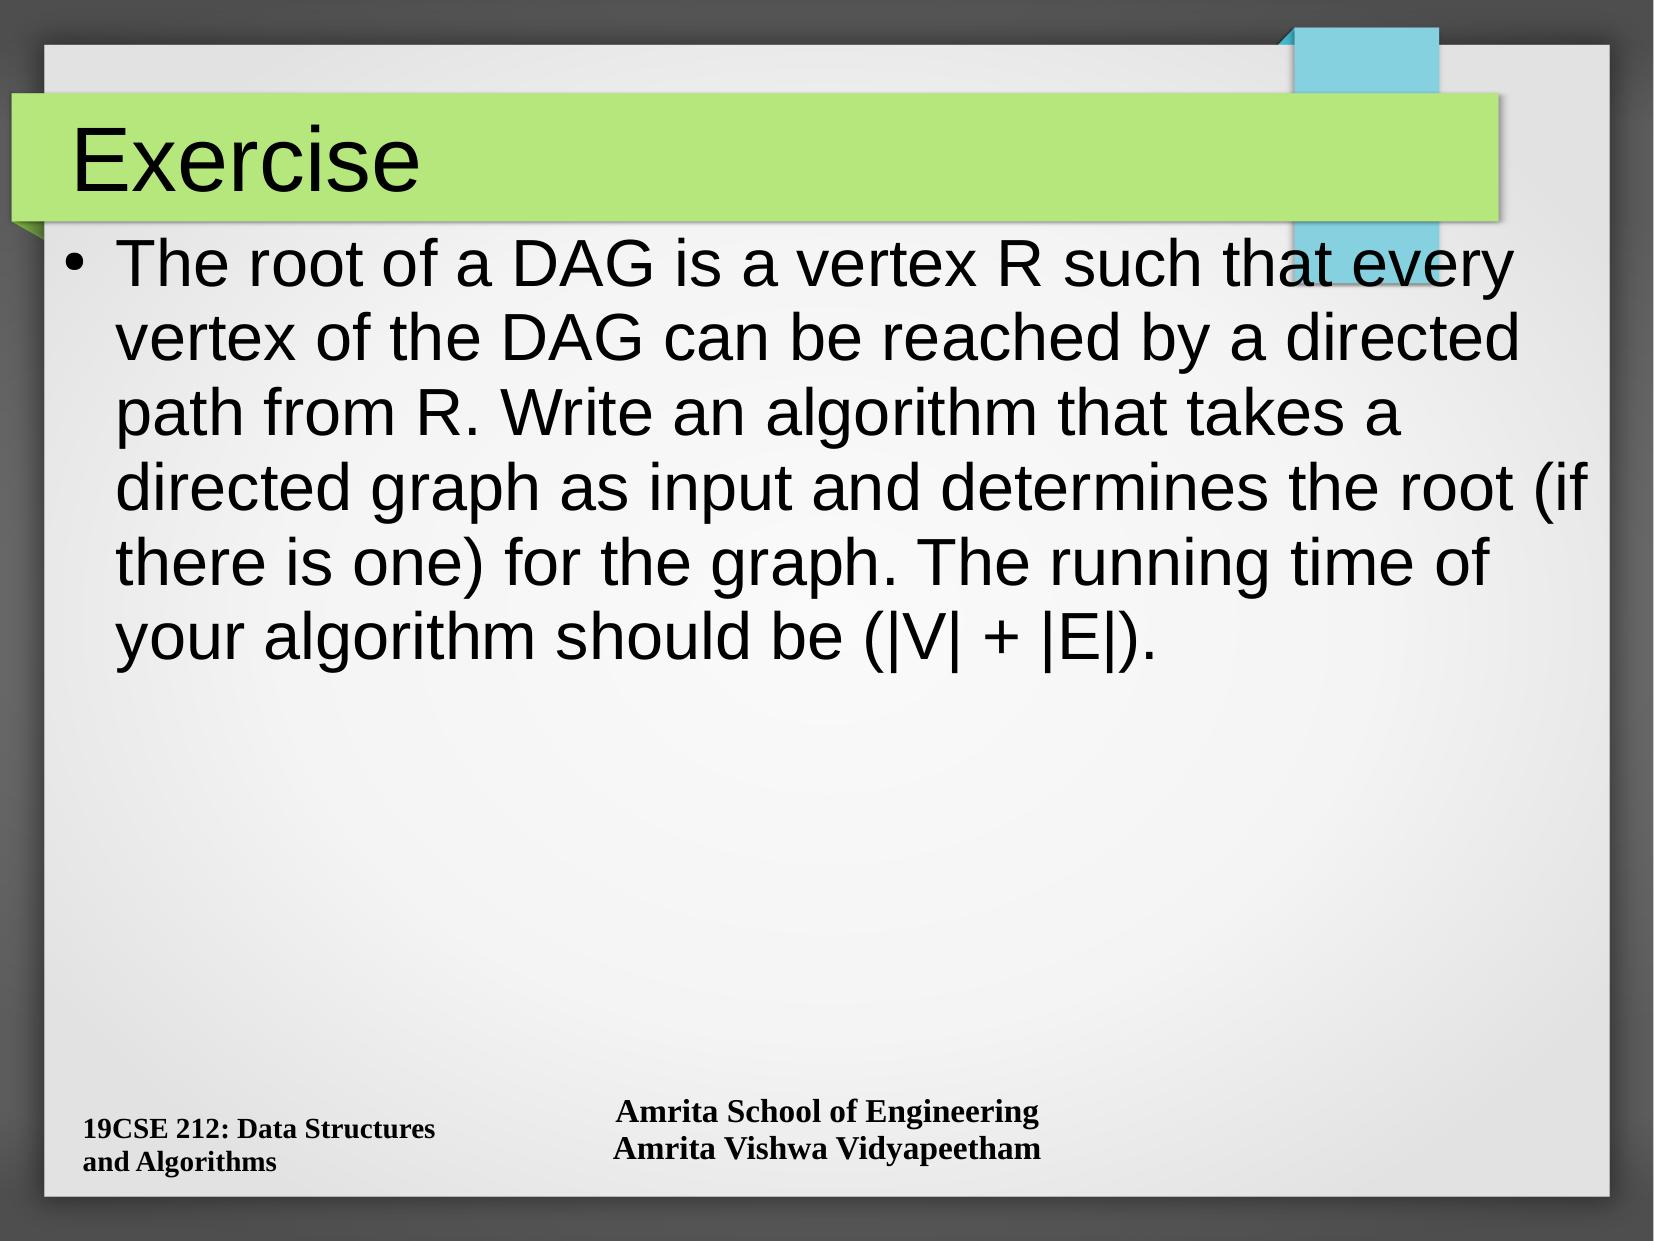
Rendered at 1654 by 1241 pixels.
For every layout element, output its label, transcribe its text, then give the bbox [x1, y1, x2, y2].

title Exercise [70, 106, 1229, 213]
list The root of a DAG is a vertex R such that every vertex of the DAG can be reached by a directed path from R. Write an algorithm that takes a directed graph as input and determines the root (if there is one) for the graph. The running time of your algorithm should be (|V| + |E|). [45, 225, 1591, 945]
picture [0, 0, 1654, 1241]
